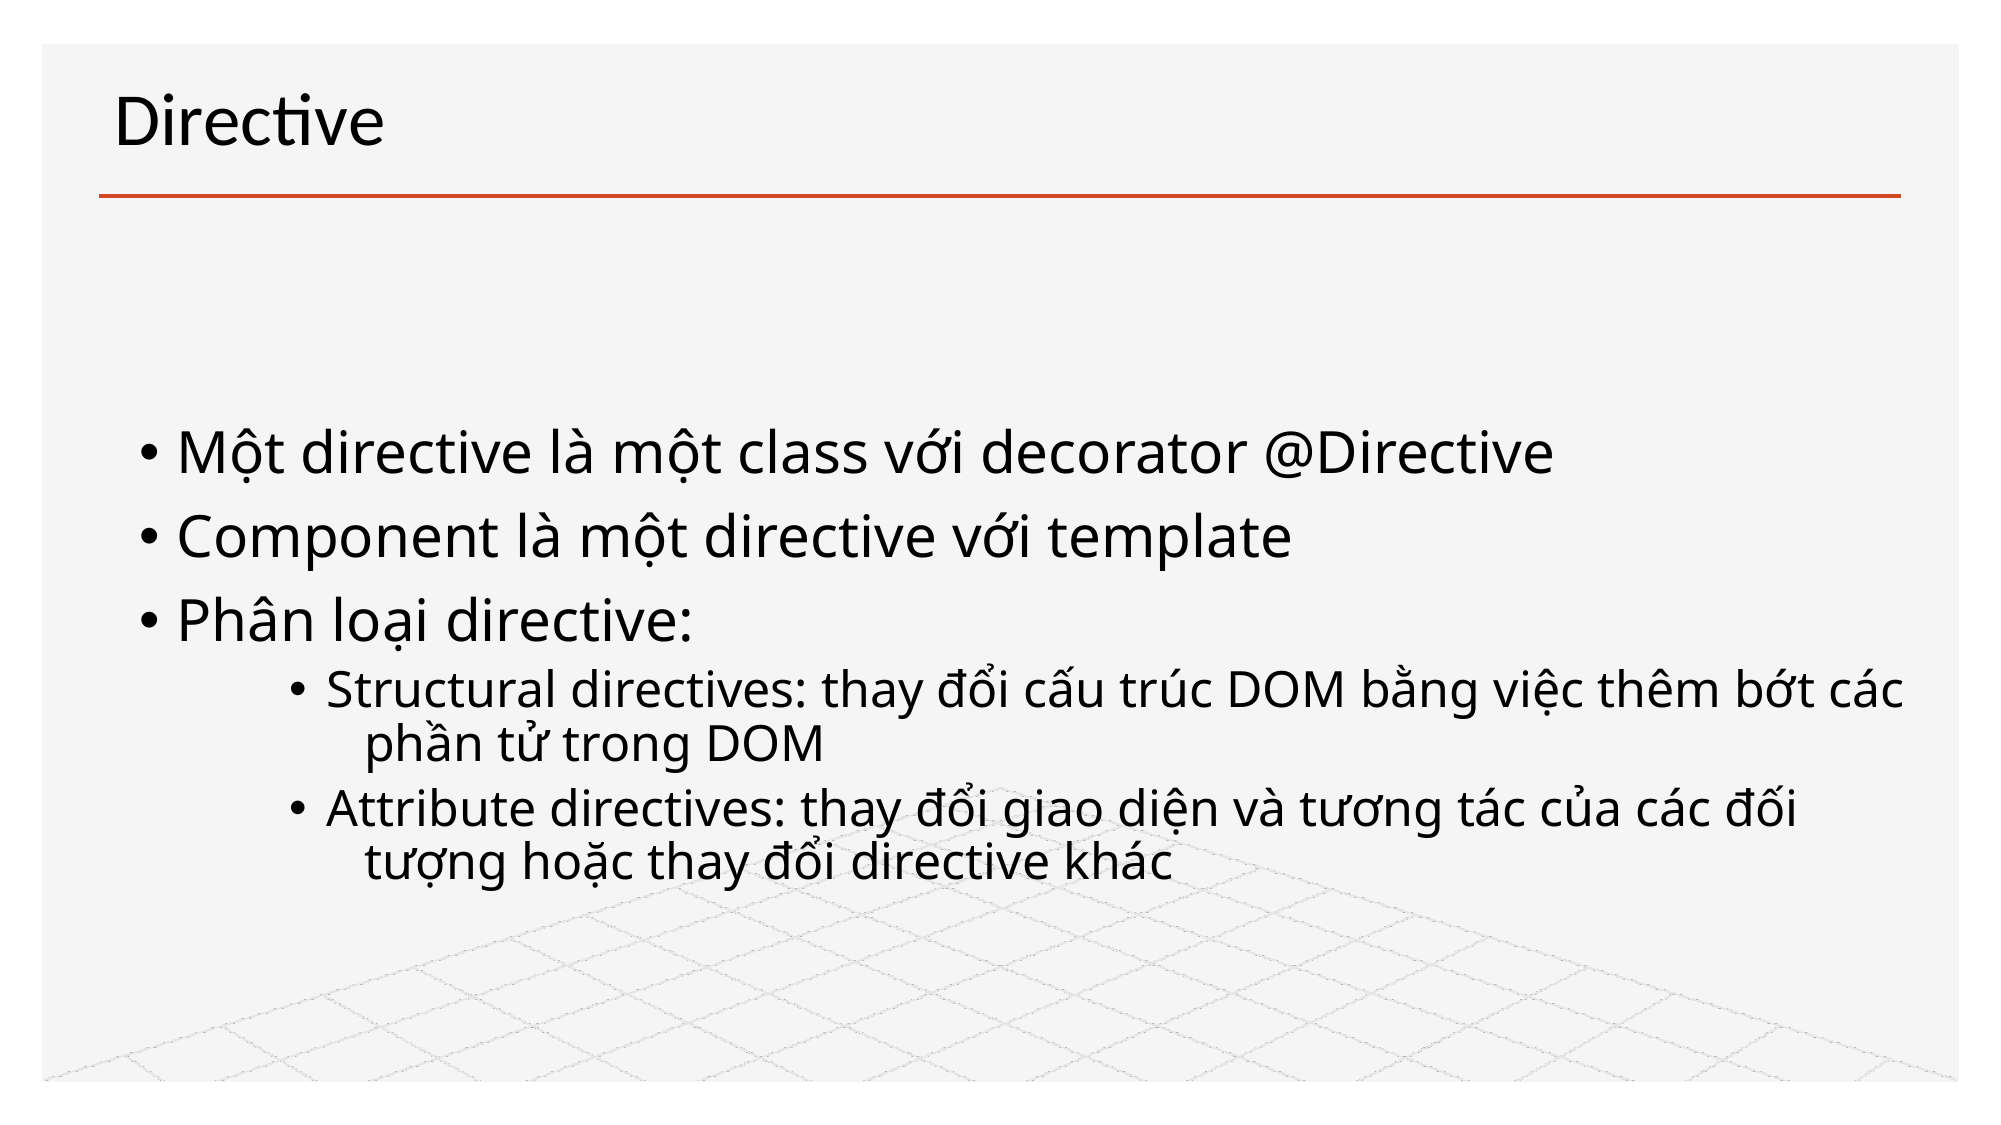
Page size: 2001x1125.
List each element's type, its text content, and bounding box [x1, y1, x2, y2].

list [99, 213, 1901, 1052]
text_box Directive [99, 73, 1901, 197]
text_box Một directive là một class với decorator @Directive Component là một directive với template Phân loại directive: Structural directives: thay đổi cấu trúc DOM bằng việc thêm bớt các phần tử trong DOM Attribute directives: thay đổi giao diện và tương tác của các đối tượng hoặc thay đổi directive khác [124, 238, 1926, 1077]
